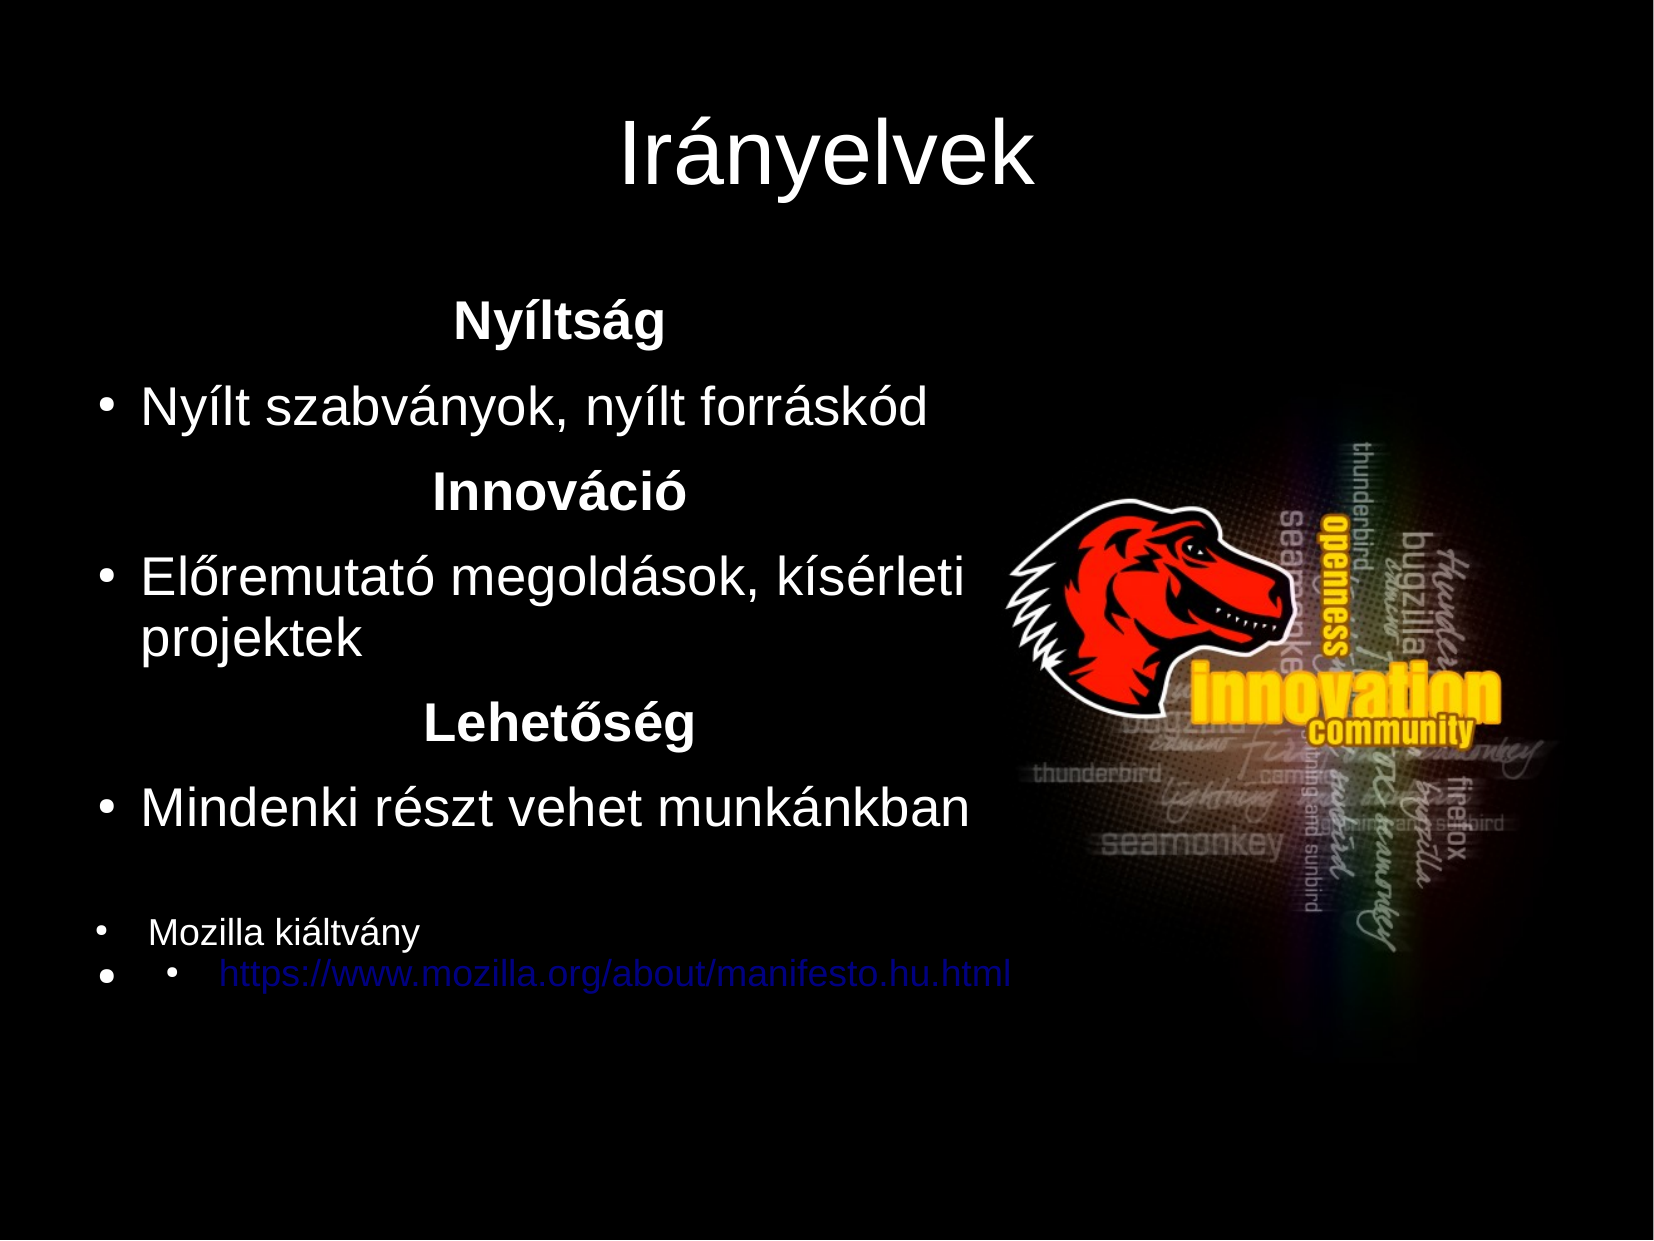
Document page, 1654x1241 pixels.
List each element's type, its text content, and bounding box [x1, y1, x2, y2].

list Nyíltság Nyílt szabványok, nyílt forráskód Innováció Előremutató megoldások, kísérleti projektek Lehetőség Mindenki részt vehet munkánkban [82, 290, 981, 898]
title Irányelvek [82, 49, 1571, 257]
text_box Mozilla kiáltvány https://www.mozilla.org/about/manifesto.hu.html [62, 903, 1471, 1088]
picture [921, 336, 1649, 1063]
